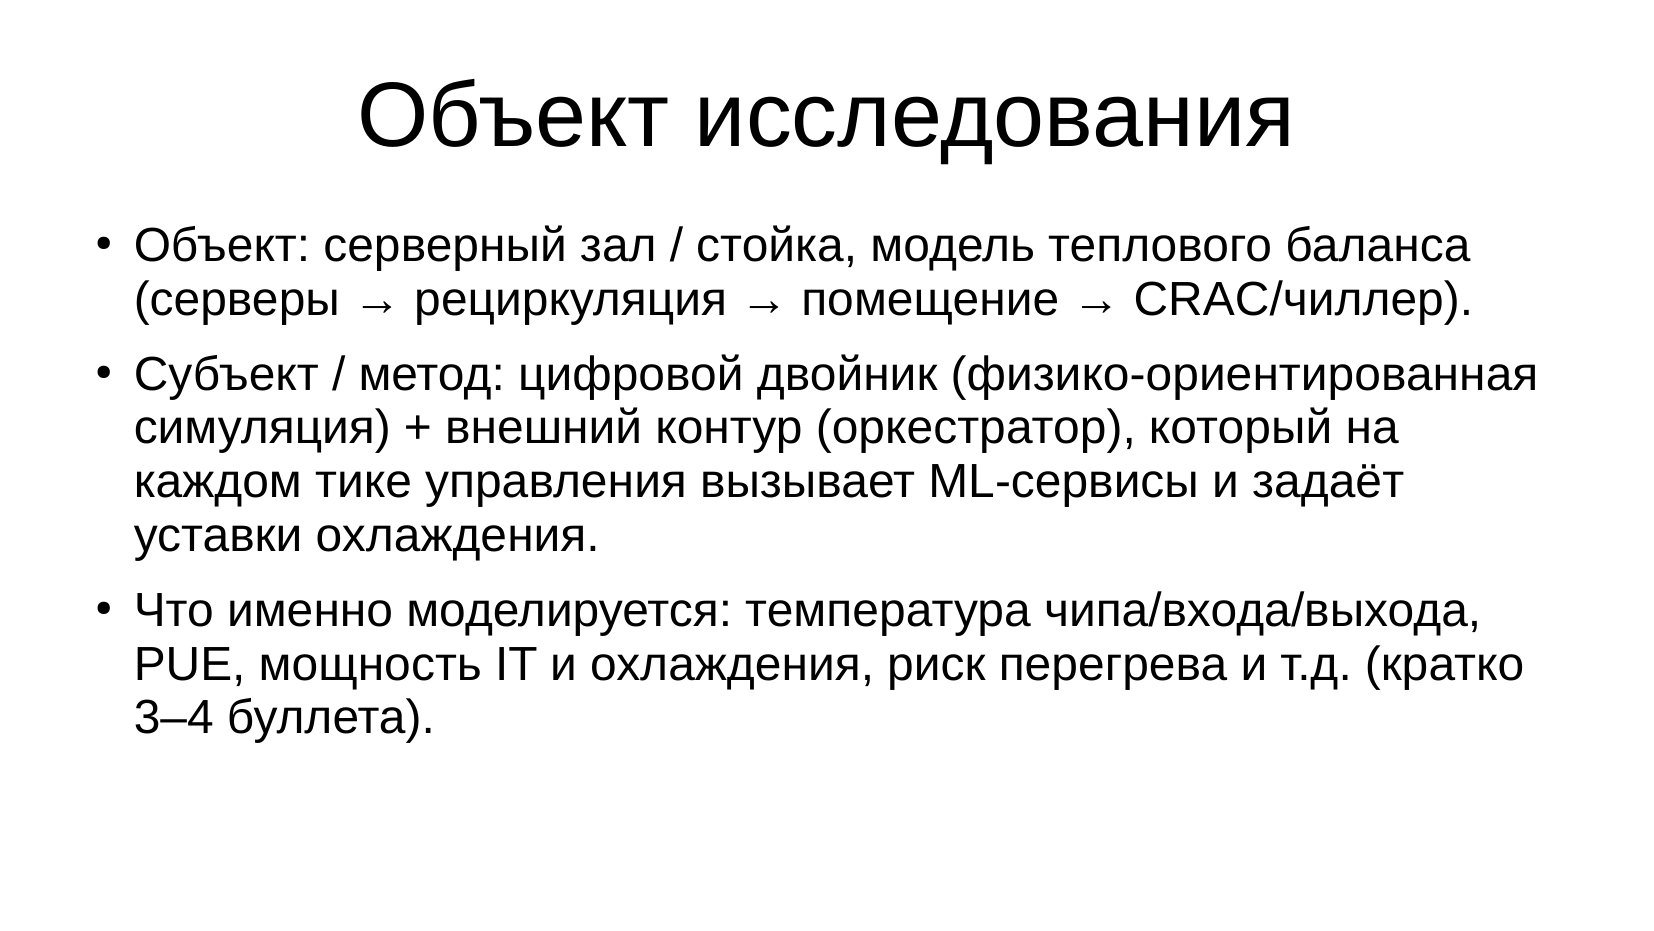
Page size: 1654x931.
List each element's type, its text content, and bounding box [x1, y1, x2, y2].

list Объект: серверный зал / стойка, модель теплового баланса (серверы → рециркуляция → помещение → CRAC/чиллер). Субъект / метод: цифровой двойник (физико-ориентированная симуляция) + внешний контур (оркестратор), который на каждом тике управления вызывает ML-сервисы и задаёт уставки охлаждения. Что именно моделируется: температура чипа/входа/выхода, PUE, мощность IT и охлаждения, риск перегрева и т.д. (кратко 3–4 буллета). [82, 217, 1571, 758]
title Объект исследования [82, 37, 1571, 193]
